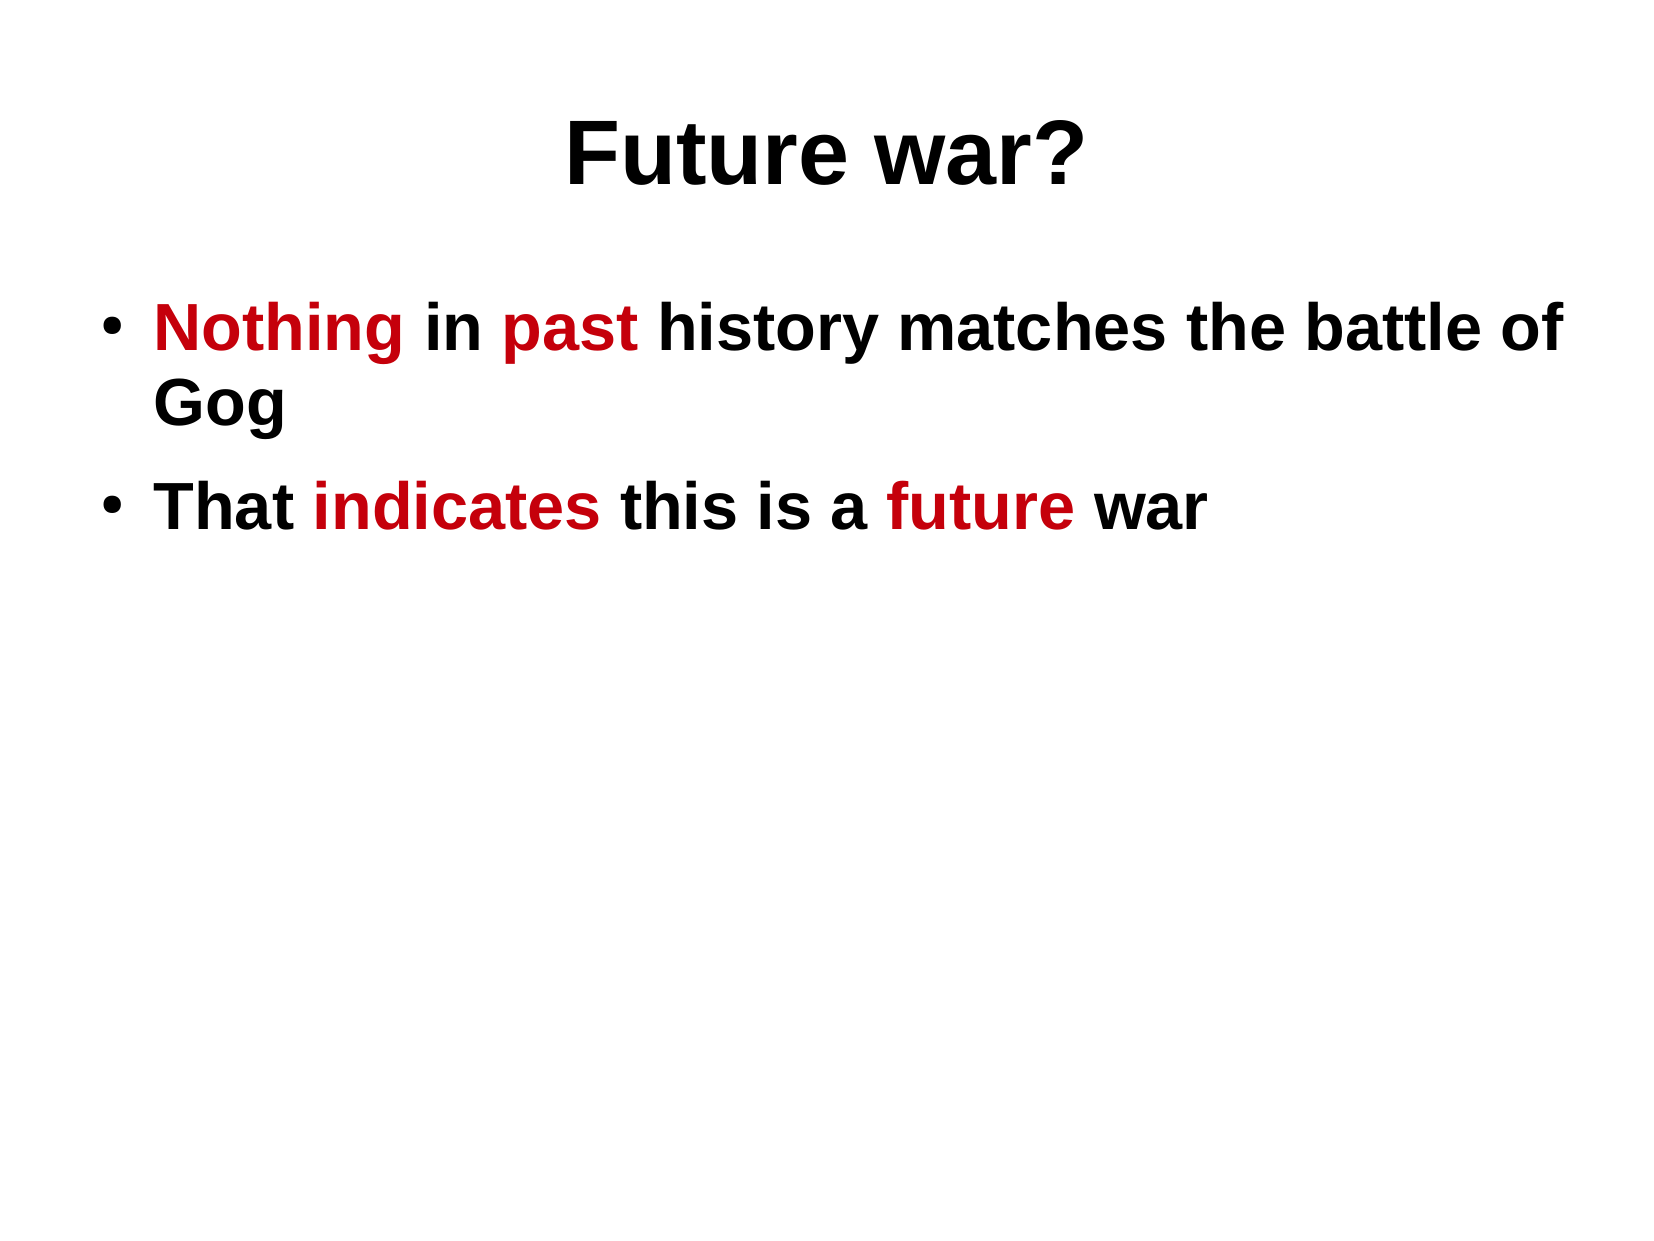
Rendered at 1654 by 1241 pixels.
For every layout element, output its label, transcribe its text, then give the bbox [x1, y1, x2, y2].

title Future war? [82, 49, 1571, 257]
list Nothing in past history matches the battle of Gog That indicates this is a future war [82, 290, 1571, 1109]
